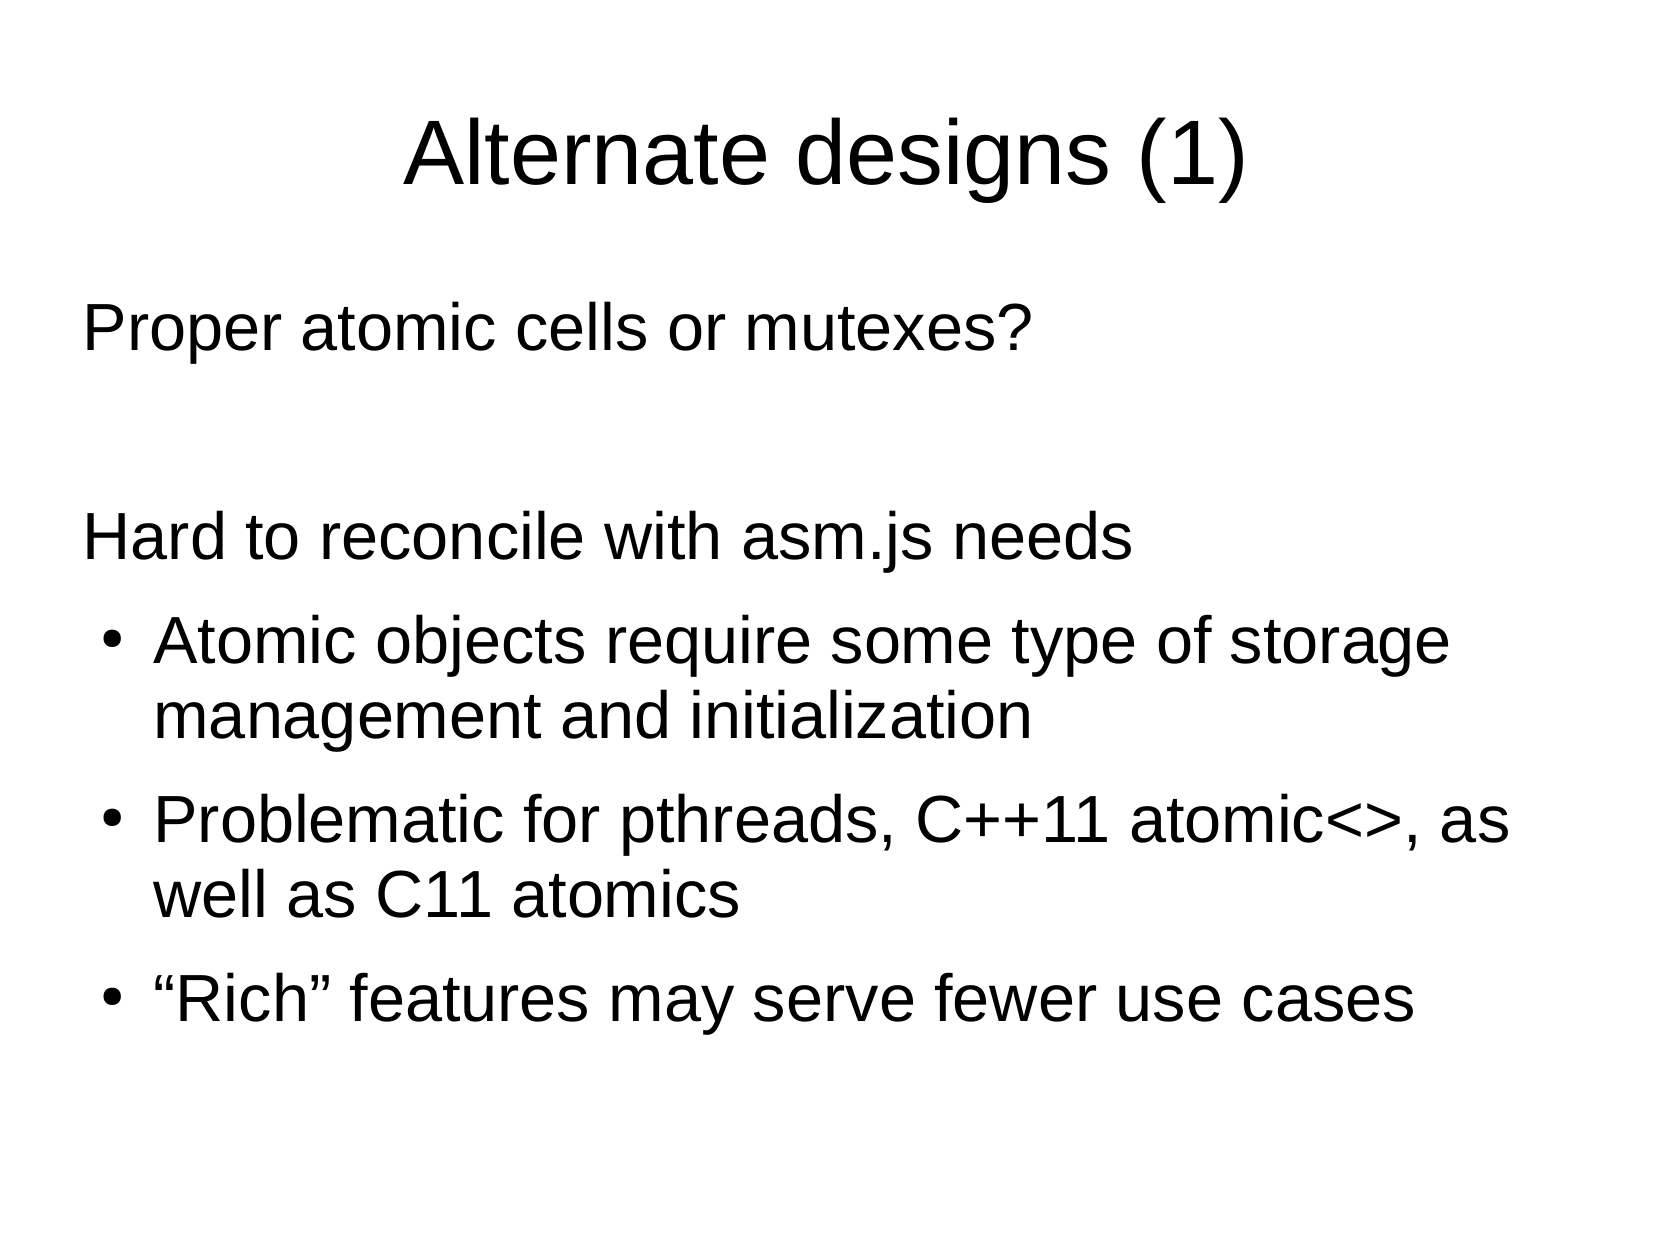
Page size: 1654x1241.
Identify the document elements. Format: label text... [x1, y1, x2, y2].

title Alternate designs (1) [82, 49, 1571, 257]
list Proper atomic cells or mutexes? Hard to reconcile with asm.js needs Atomic objects require some type of storage management and initialization Problematic for pthreads, C++11 atomic<>, as well as C11 atomics “Rich” features may serve fewer use cases [82, 290, 1571, 1034]
